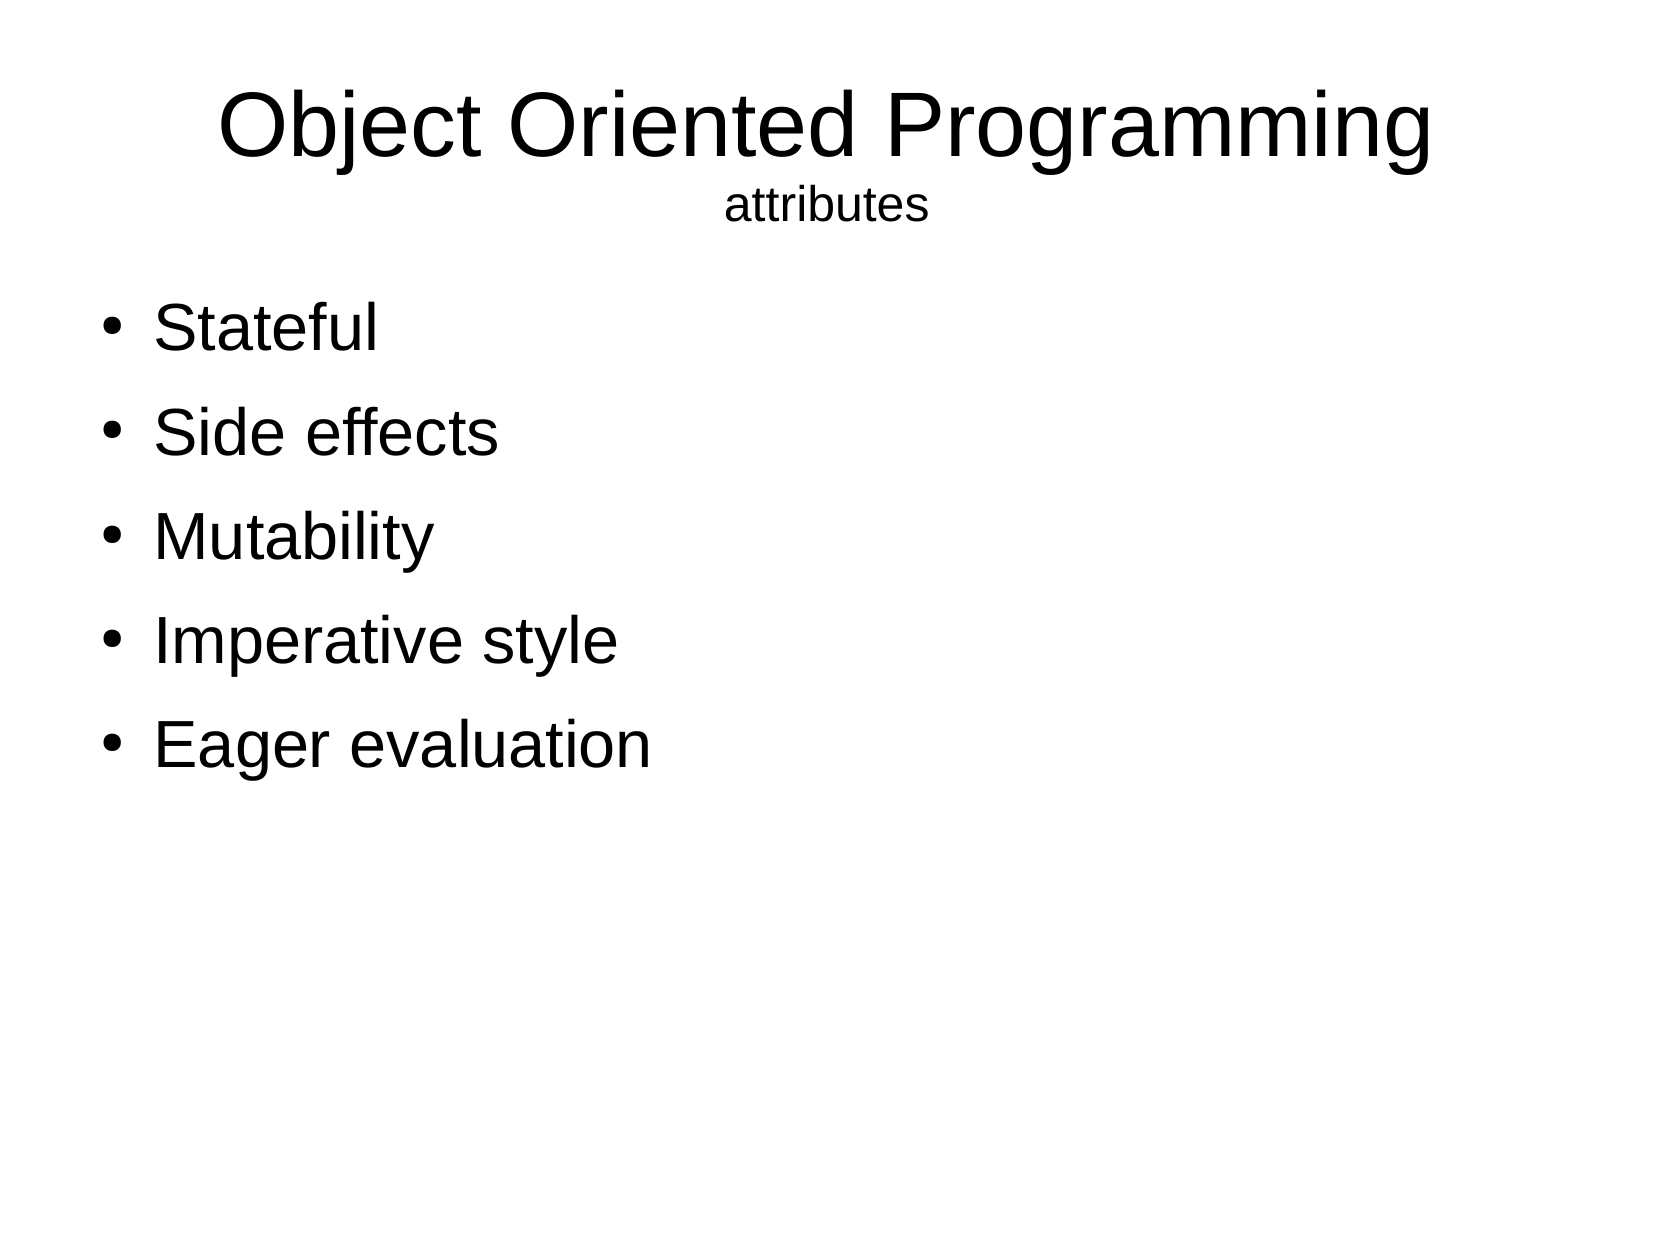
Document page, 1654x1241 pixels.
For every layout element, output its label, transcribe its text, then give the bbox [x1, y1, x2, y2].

title Object Oriented Programming attributes [82, 49, 1571, 257]
list Stateful Side effects Mutability Imperative style Eager evaluation [82, 290, 1538, 1010]
